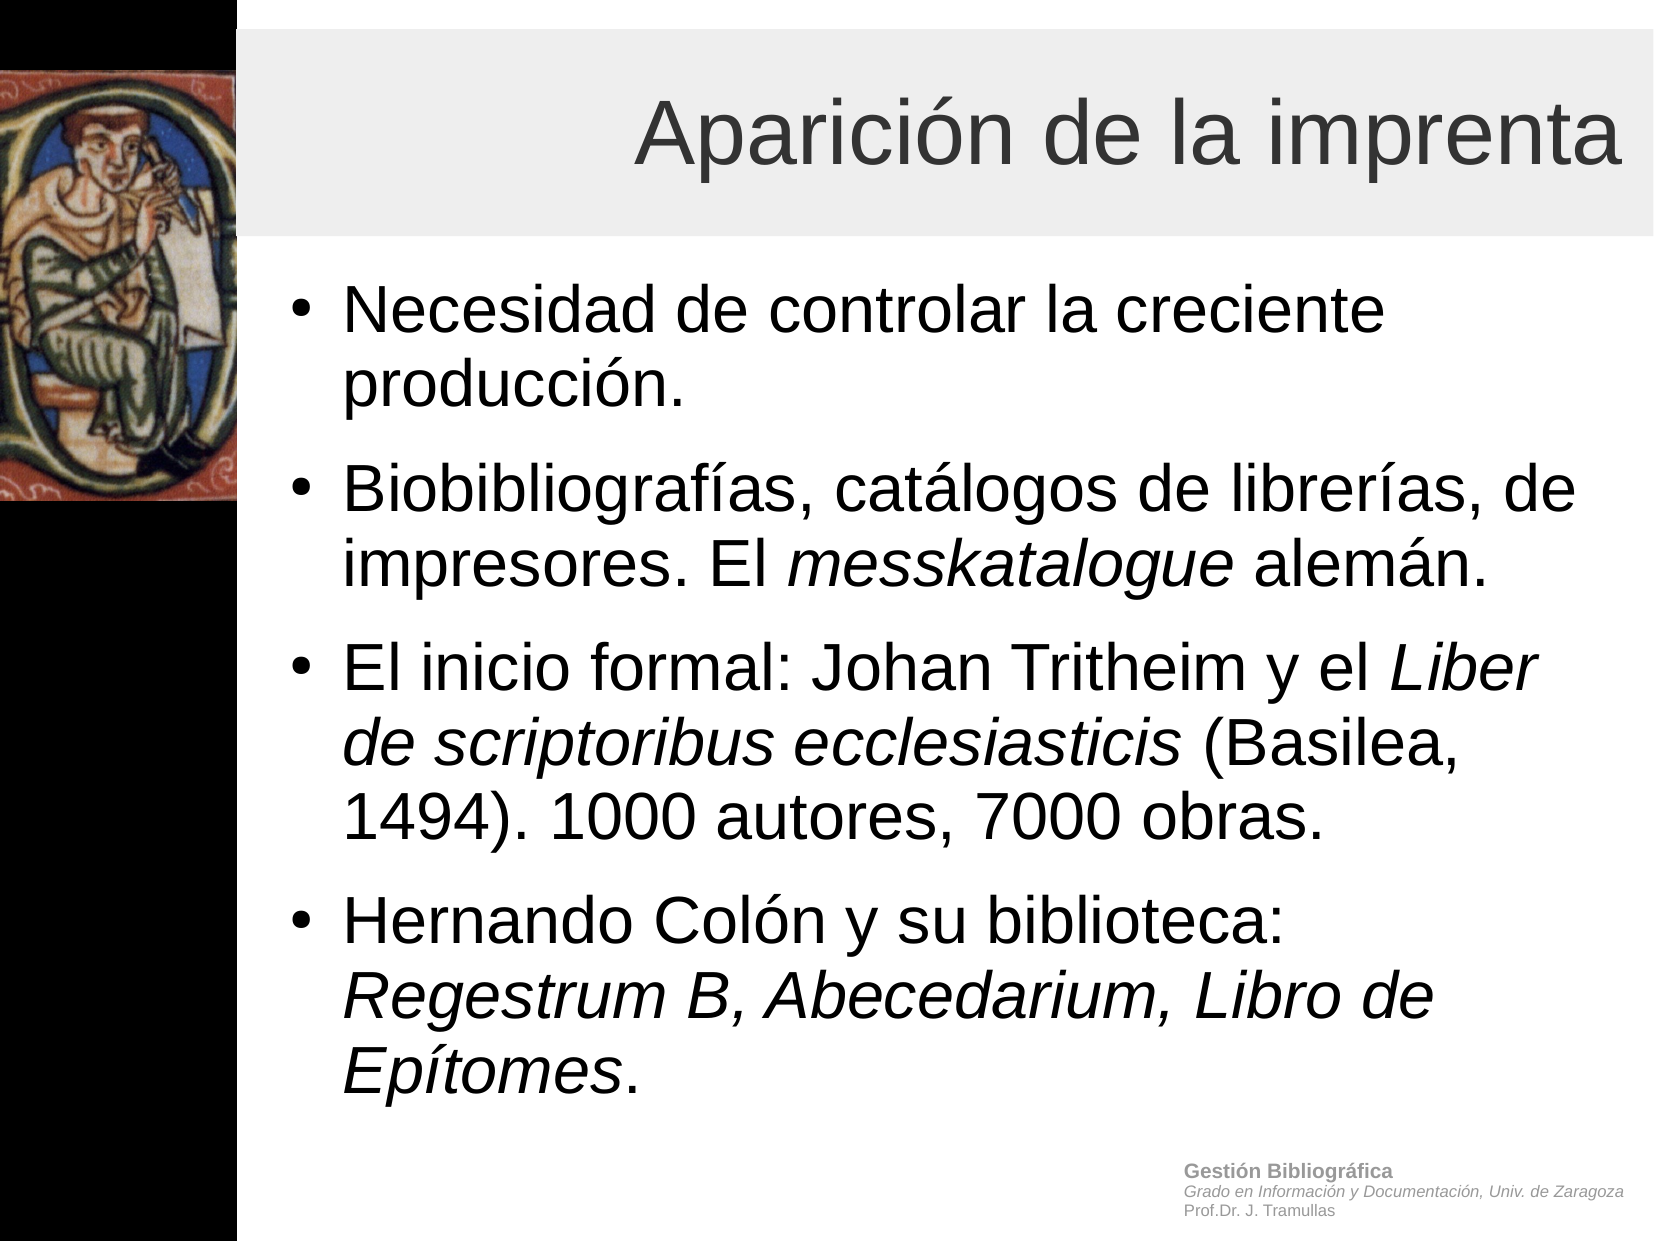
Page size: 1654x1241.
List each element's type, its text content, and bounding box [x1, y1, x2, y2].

picture [0, 70, 237, 501]
list Necesidad de controlar la creciente producción. Biobibliografías, catálogos de librerías, de impresores. El messkatalogue alemán. El inicio formal: Johan Tritheim y el Liber de scriptoribus ecclesiasticis (Basilea, 1494). 1000 autores, 7000 obras. Hernando Colón y su biblioteca: Regestrum B, Abecedarium, Libro de Epítomes. [271, 271, 1619, 1134]
title Aparición de la imprenta [236, 29, 1654, 237]
